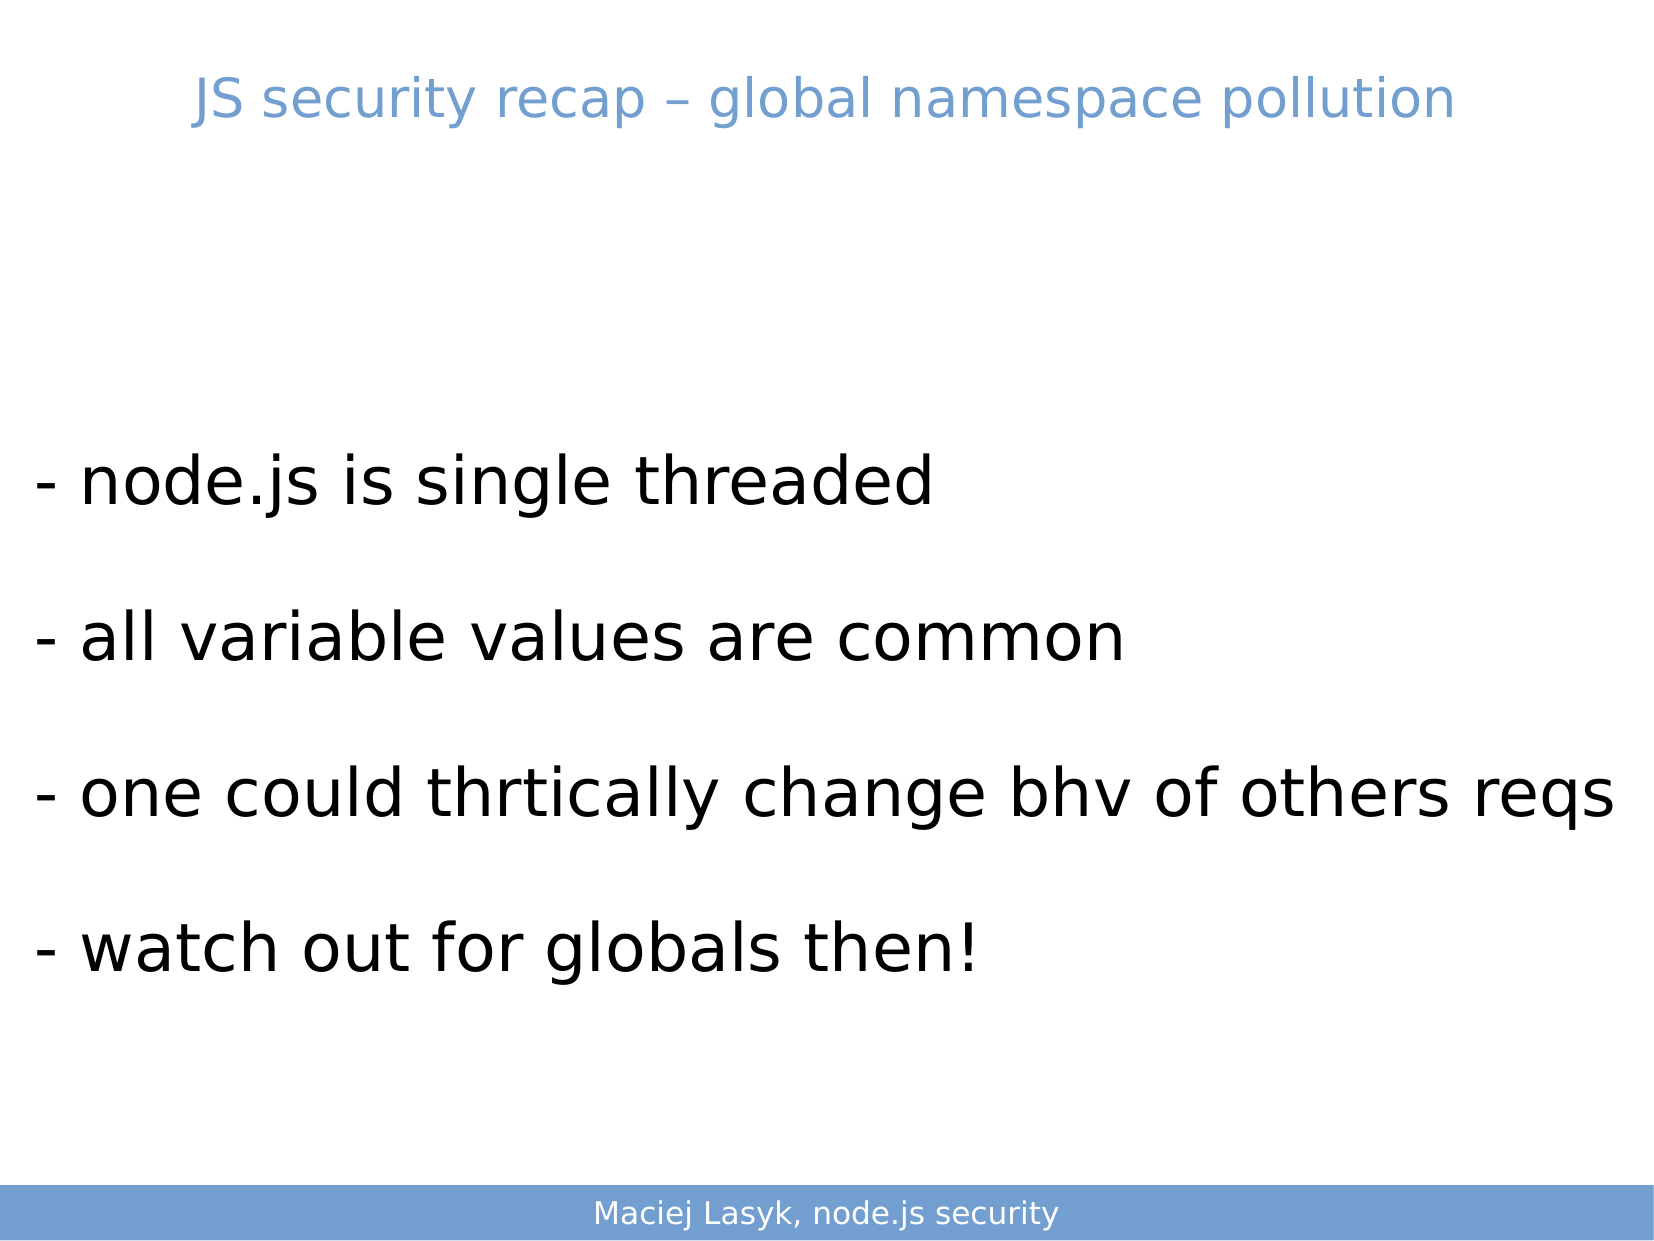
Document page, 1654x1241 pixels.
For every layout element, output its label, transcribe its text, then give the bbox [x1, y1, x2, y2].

text_box Maciej Lasyk, node.js security [578, 1188, 1076, 1240]
text_box JS security recap – global namespace pollution [179, 60, 1474, 138]
text_box [0, 1185, 1654, 1241]
text_box - node.js is single threaded - all variable values are common - one could thrtically change bhv of others reqs - watch out for globals then! [20, 357, 1634, 918]
